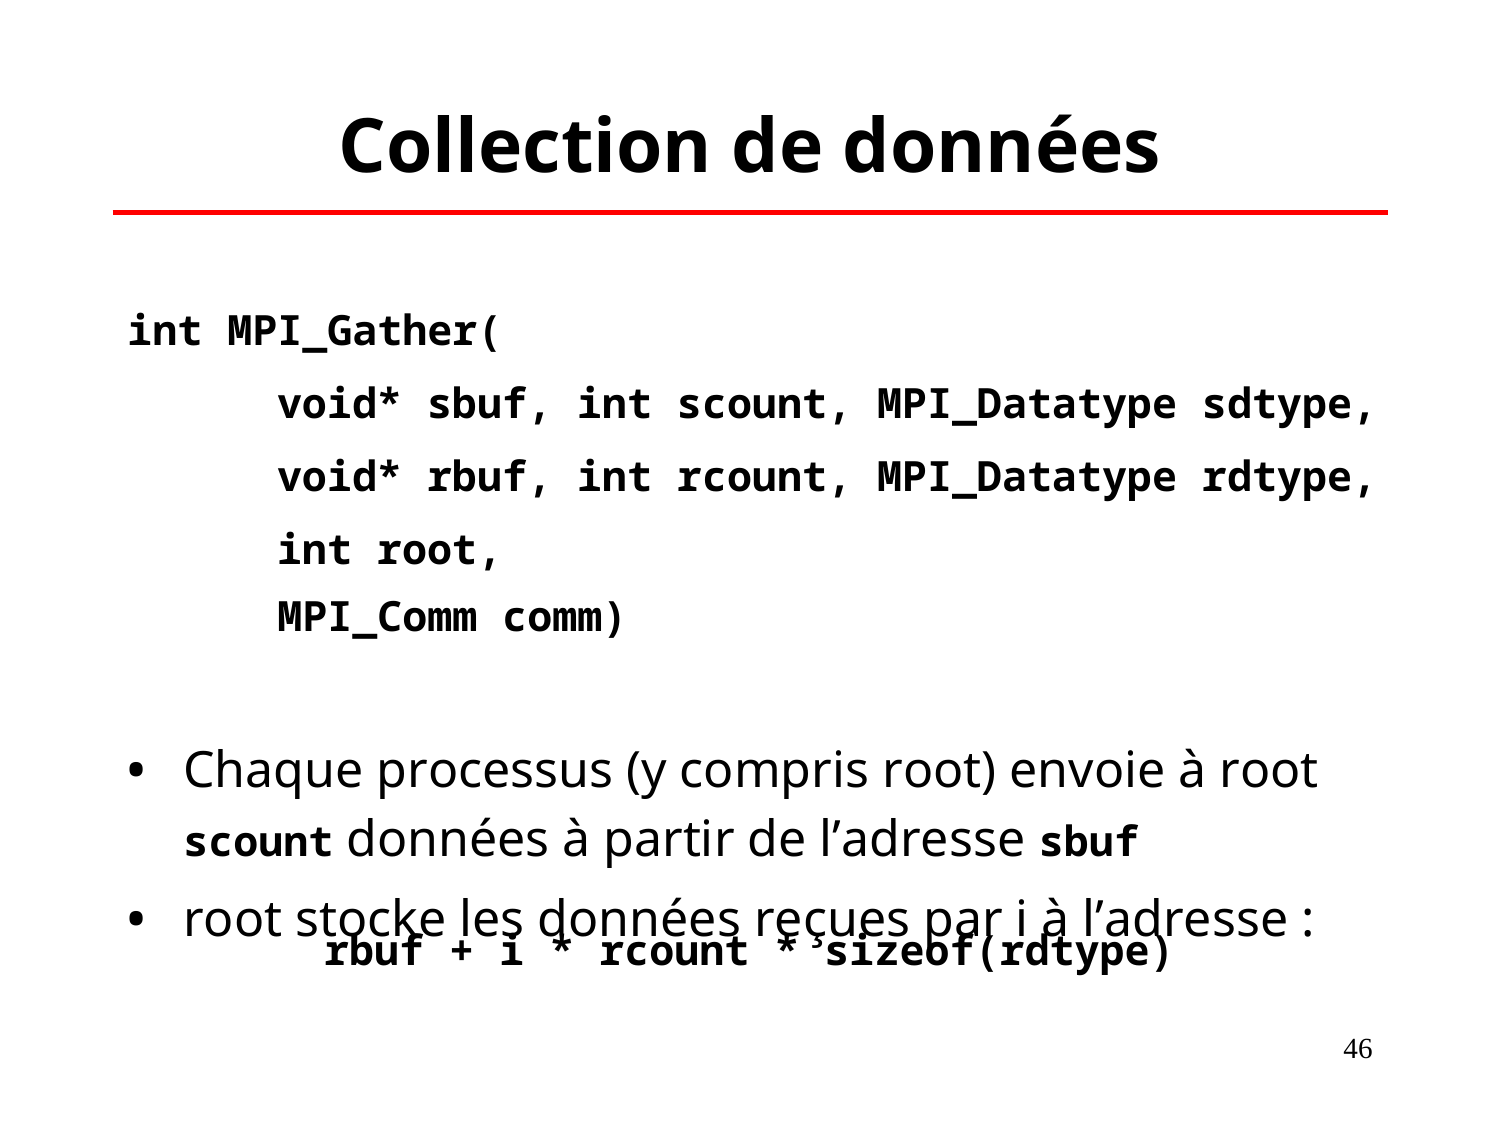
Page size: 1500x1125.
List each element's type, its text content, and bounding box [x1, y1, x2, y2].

text_box rbuf + i * rcount * sizeof(rdtype) [309, 912, 1190, 986]
title Collection de données [112, 49, 1388, 238]
list int MPI_Gather( void* sbuf, int scount, MPI_Datatype sdtype, void* rbuf, int rcount, MPI_Datatype rdtype, int root, MPI_Comm comm) Chaque processus (y compris root) envoie à root scount données à partir de l’adresse sbuf root stocke les données reçues par i à l’adresse : [112, 287, 1457, 1065]
